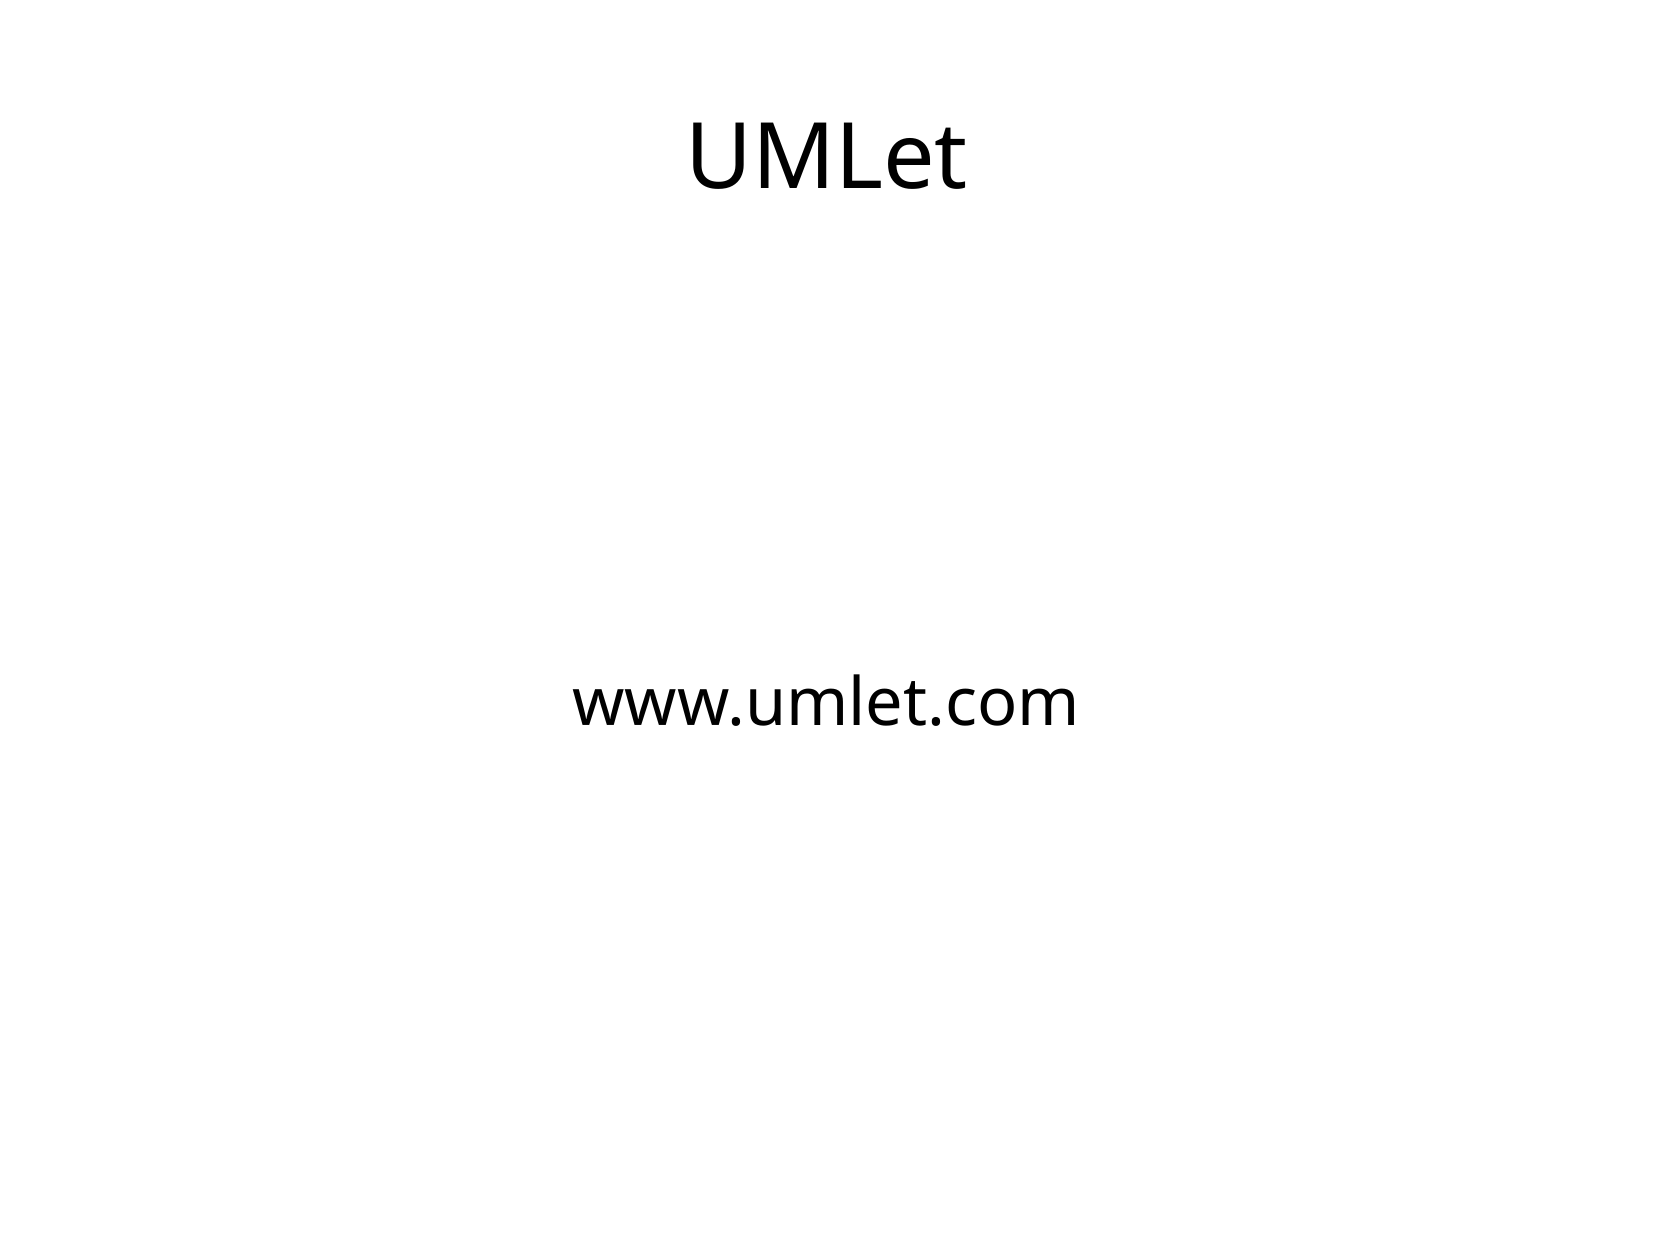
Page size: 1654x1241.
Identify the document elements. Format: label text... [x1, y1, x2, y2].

title UMLet [82, 49, 1571, 257]
subtitle www.umlet.com [82, 290, 1571, 1109]
